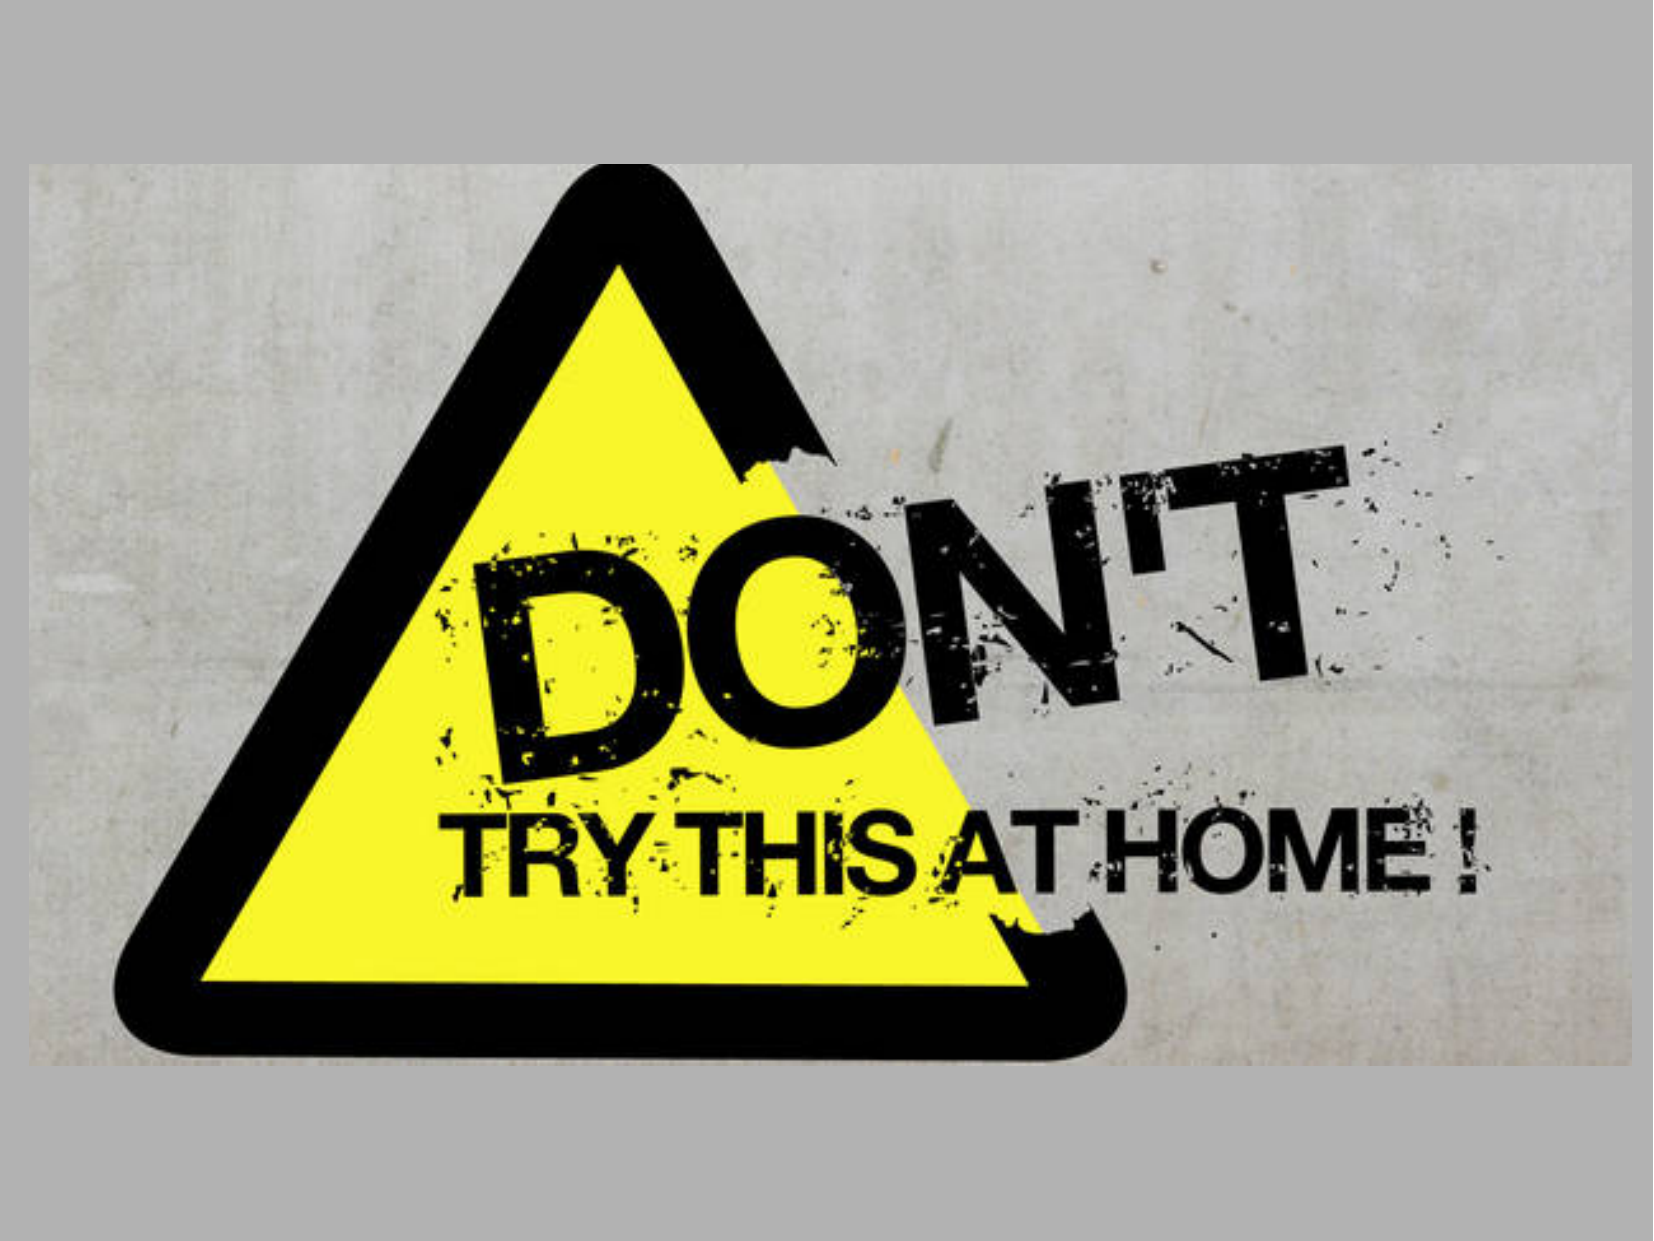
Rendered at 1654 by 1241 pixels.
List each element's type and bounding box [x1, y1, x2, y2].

picture [29, 164, 1632, 1066]
